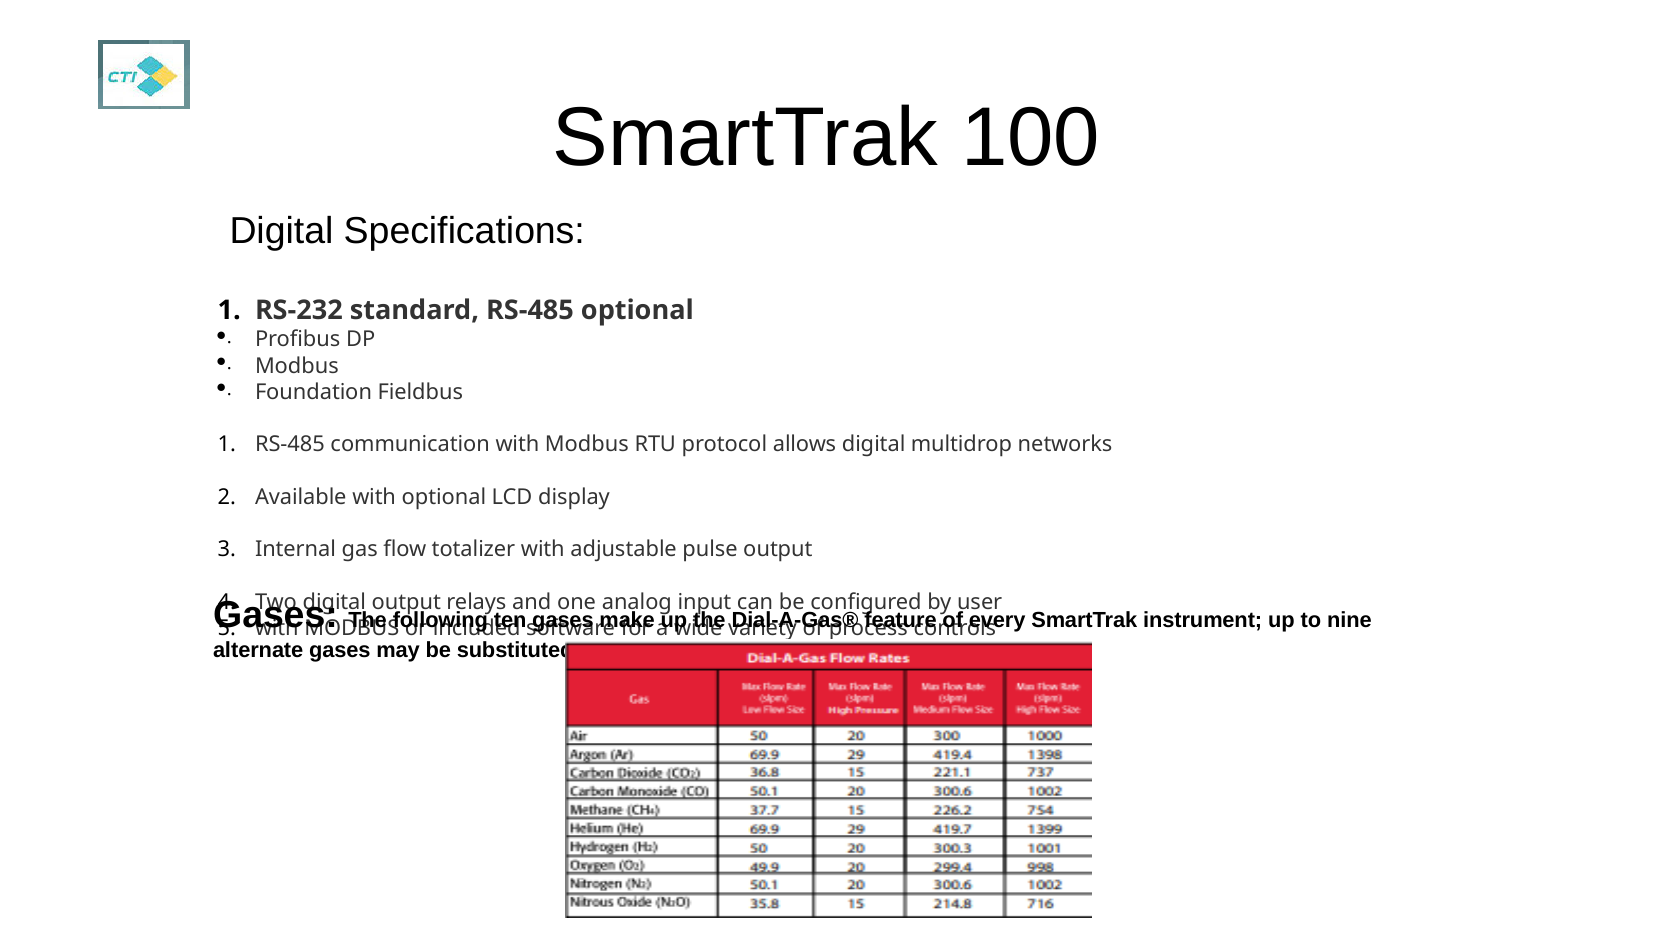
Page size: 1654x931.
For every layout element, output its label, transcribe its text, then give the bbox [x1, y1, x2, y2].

text_box Digital Specifications: [214, 198, 810, 246]
picture [565, 639, 1092, 918]
picture [98, 40, 190, 80]
text_box RS-232 standard, RS-485 optional Profibus DP Modbus Foundation Fieldbus RS-485 communication with Modbus RTU protocol allows digital multidrop networks Available with optional LCD display Internal gas flow totalizer with adjustable pulse output Two digital output relays and one analog input can be configured by user with MODBUS or included software for a wide variety of process controls [165, 285, 1521, 577]
text_box Gases: The following ten gases make up the Dial-A-Gas® feature of every SmartTrak instrument; up to nine alternate gases may be substituted. [198, 582, 1588, 650]
text_box SmartTrak 100 [56, 80, 1597, 184]
